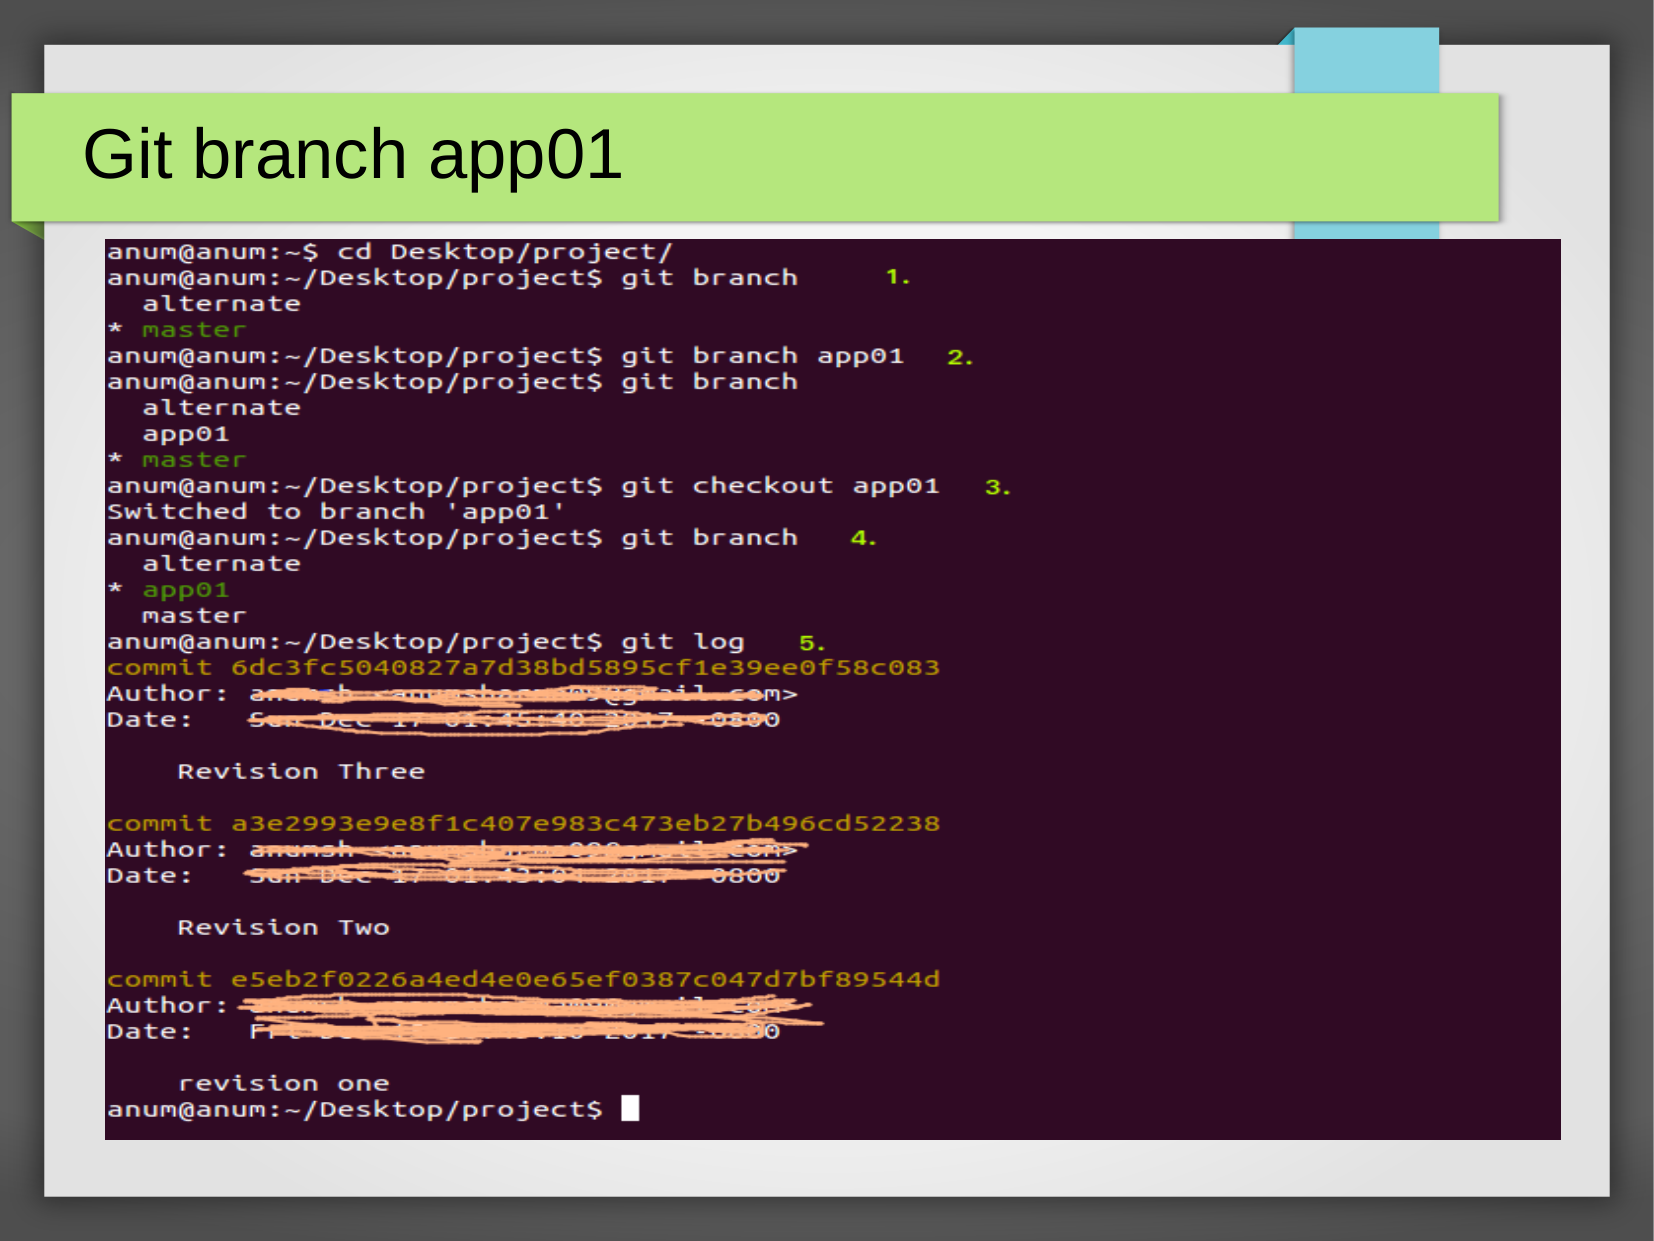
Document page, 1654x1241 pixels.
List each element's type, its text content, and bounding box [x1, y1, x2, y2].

picture [0, 0, 1654, 1241]
title Git branch app01 [82, 94, 1264, 213]
